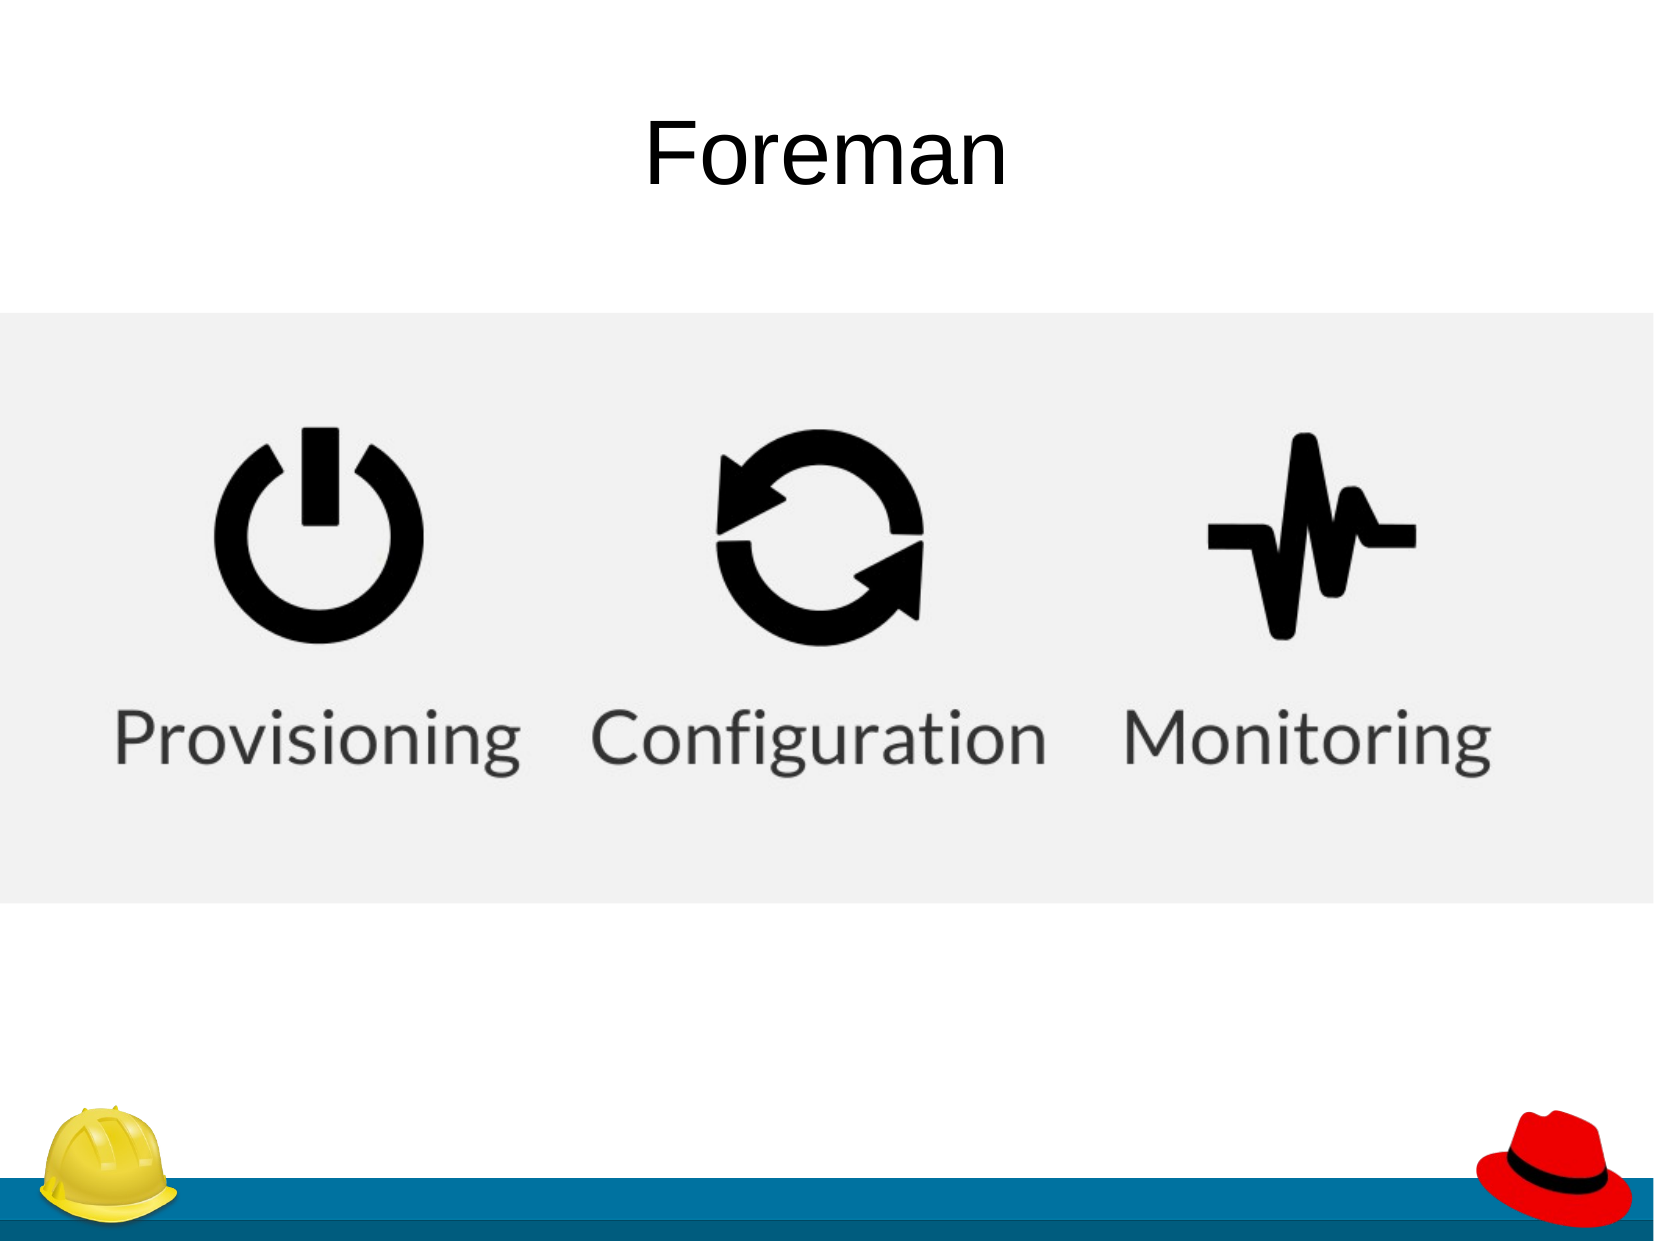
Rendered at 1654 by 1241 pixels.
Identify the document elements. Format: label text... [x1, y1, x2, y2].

picture [69, 364, 1579, 809]
title Foreman [82, 49, 1571, 257]
text_box [0, 312, 1654, 904]
picture [23, 1086, 189, 1227]
picture [1476, 1110, 1633, 1227]
